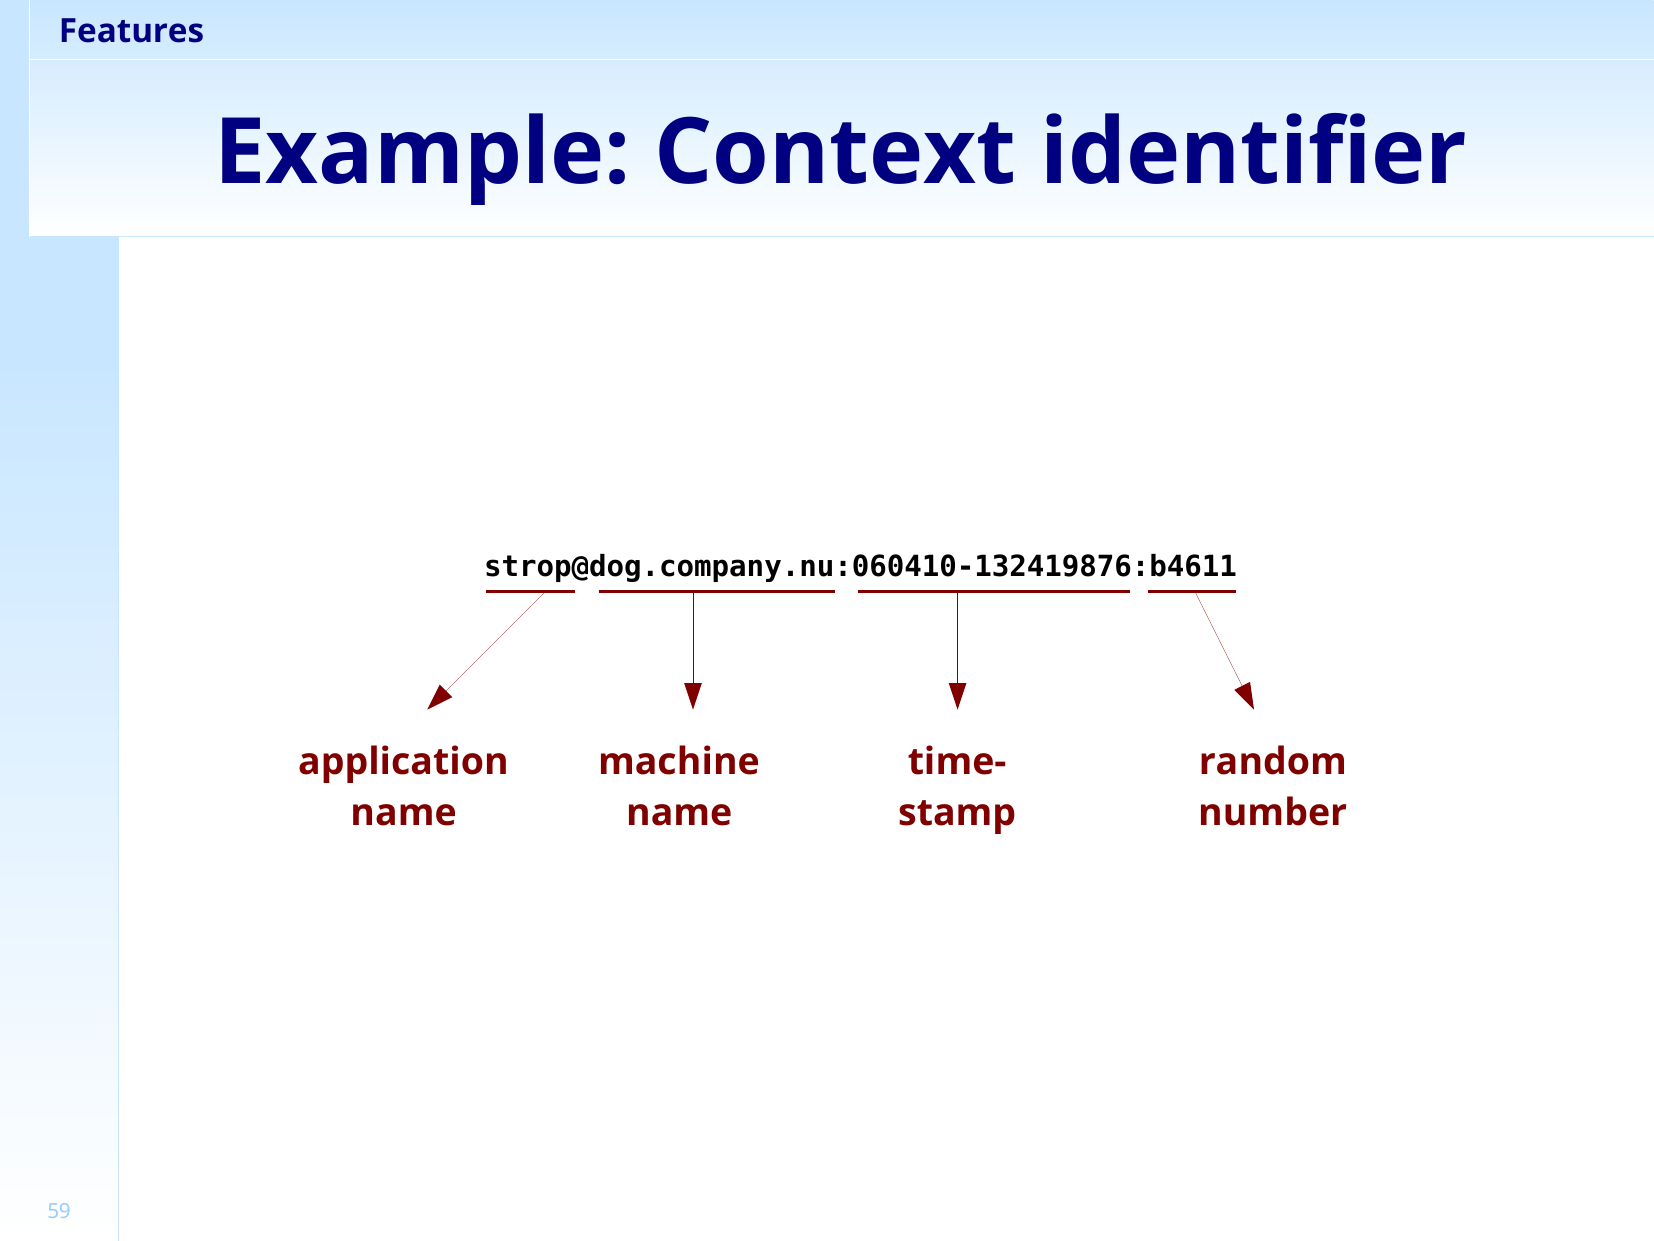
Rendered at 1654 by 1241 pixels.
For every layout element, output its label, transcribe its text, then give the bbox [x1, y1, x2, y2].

title Example: Context identifier [29, 59, 1654, 237]
text_box time- stamp [883, 727, 1044, 833]
text_box application name [283, 727, 546, 833]
text_box machine name [583, 727, 792, 833]
text_box random number [1183, 727, 1377, 833]
list strop@dog.company.nu:060410-132419876:b4611 [165, 549, 1642, 1199]
title Features [59, 0, 355, 60]
